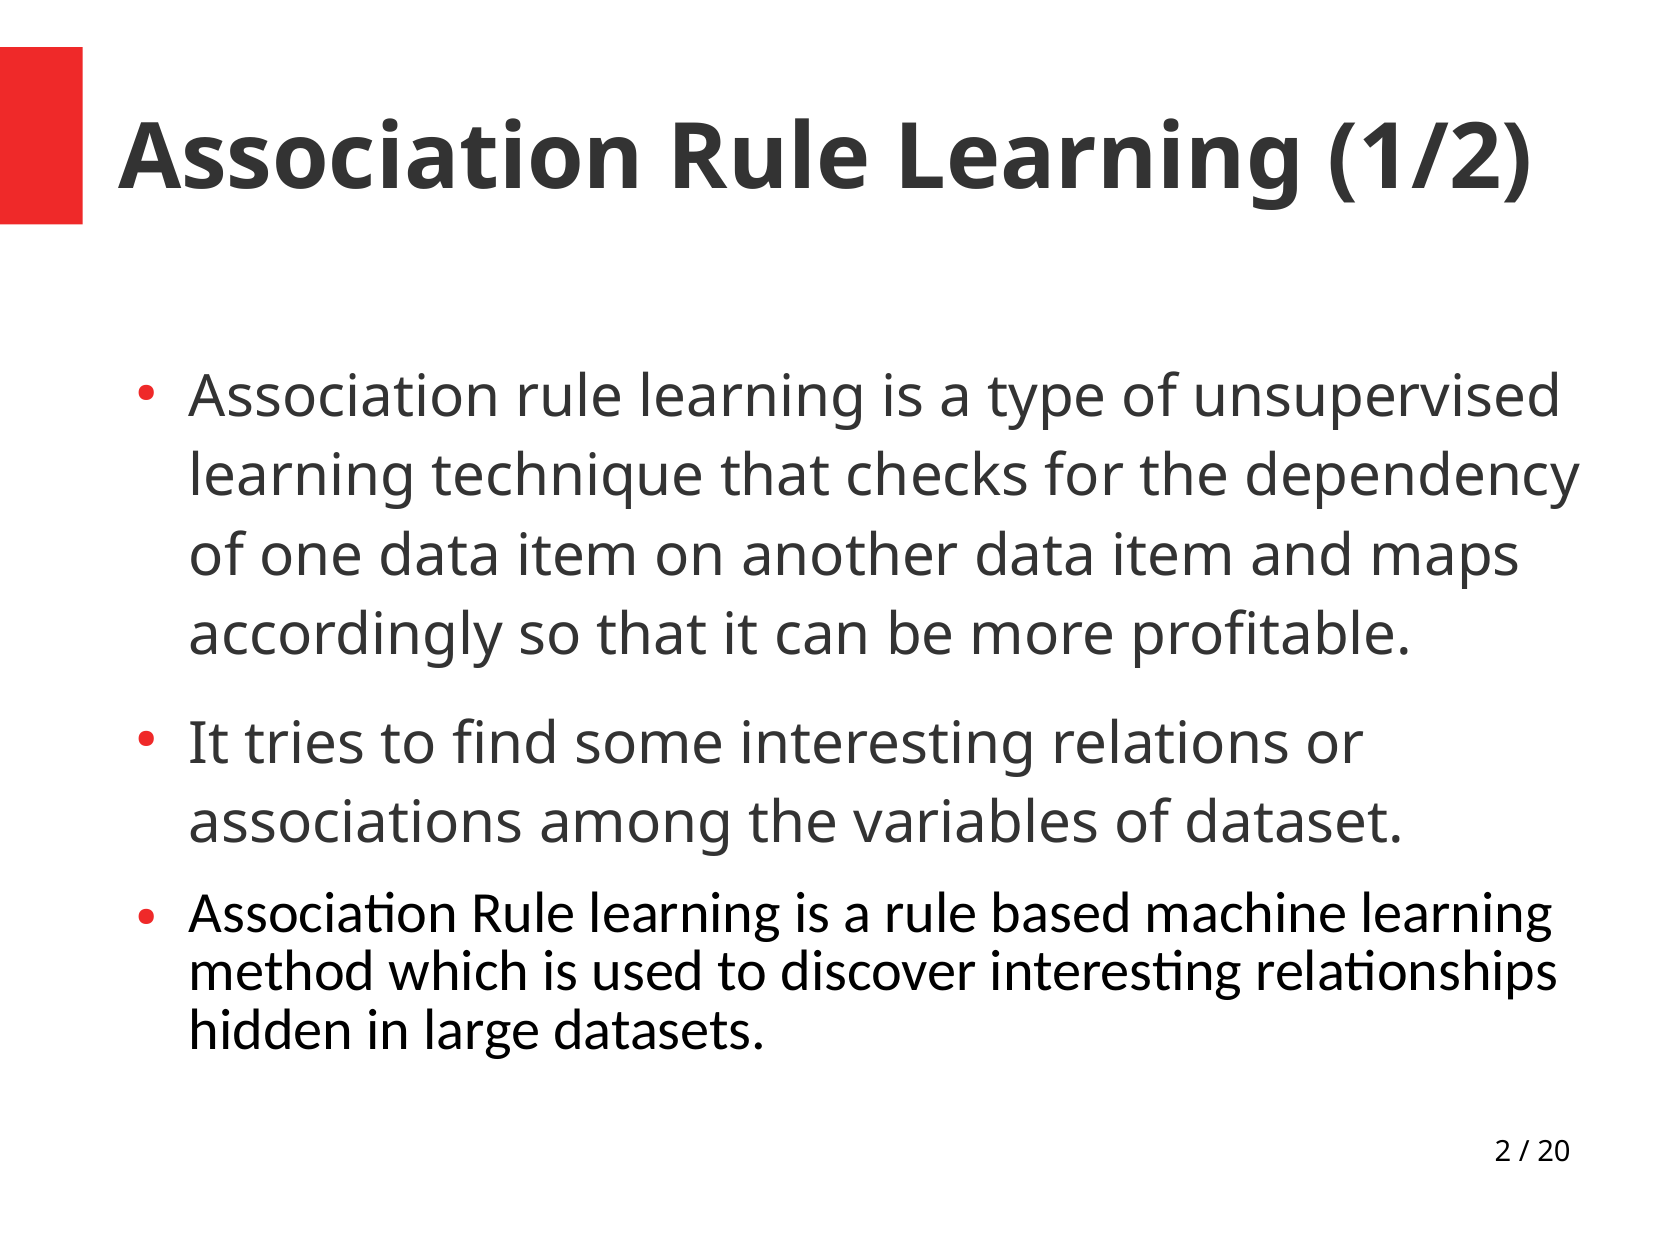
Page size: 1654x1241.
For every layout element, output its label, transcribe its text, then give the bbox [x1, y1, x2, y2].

list Association rule learning is a type of unsupervised learning technique that checks for the dependency of one data item on another data item and maps accordingly so that it can be more profitable. It tries to find some interesting relations or associations among the variables of dataset. Association Rule learning is a rule based machine learning method which is used to discover interesting relationships hidden in large datasets. [118, 354, 1630, 1241]
title Association Rule Learning (1/2) [118, 49, 1571, 257]
